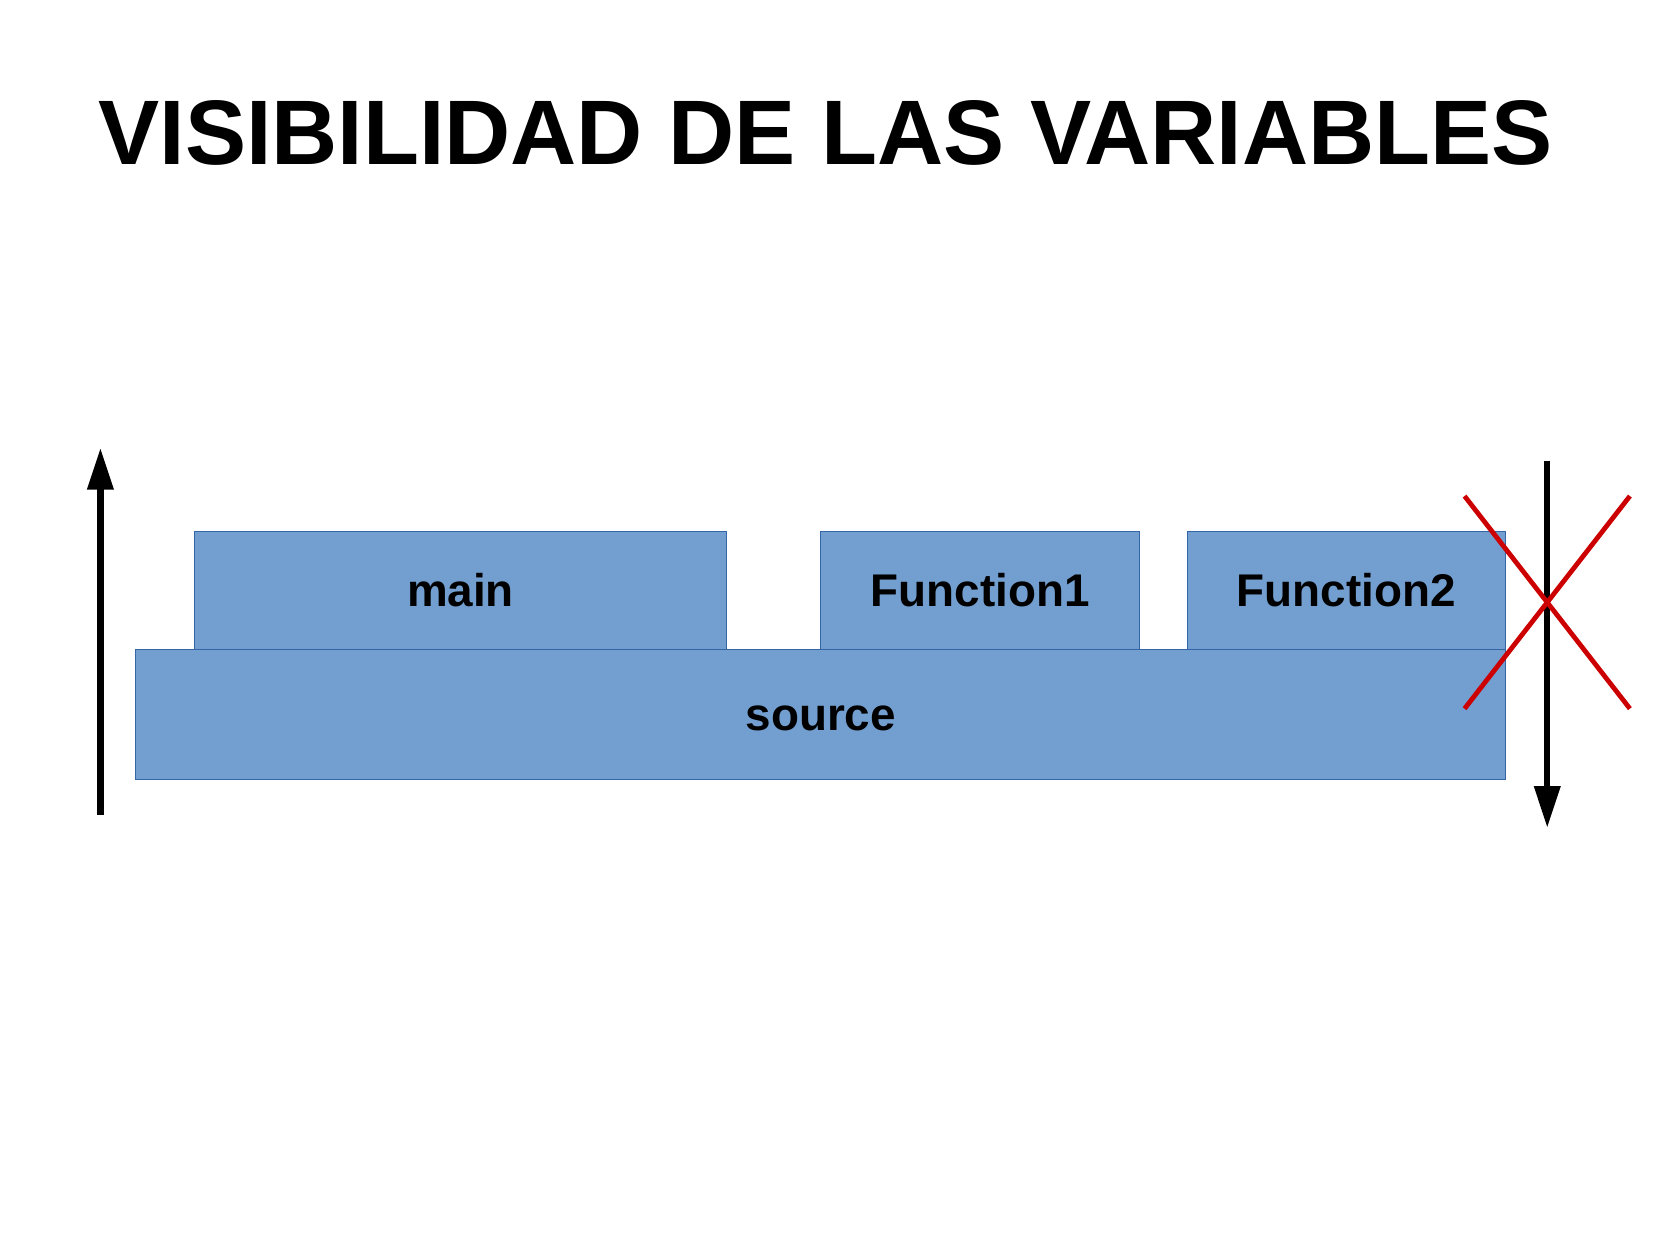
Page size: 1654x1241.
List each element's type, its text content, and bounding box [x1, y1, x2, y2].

text_box Function1 [820, 531, 1140, 650]
title VISIBILIDAD DE LAS VARIABLES [82, 29, 1571, 237]
text_box main [194, 531, 727, 650]
text_box source [135, 649, 1506, 780]
text_box Function2 [1187, 531, 1506, 650]
